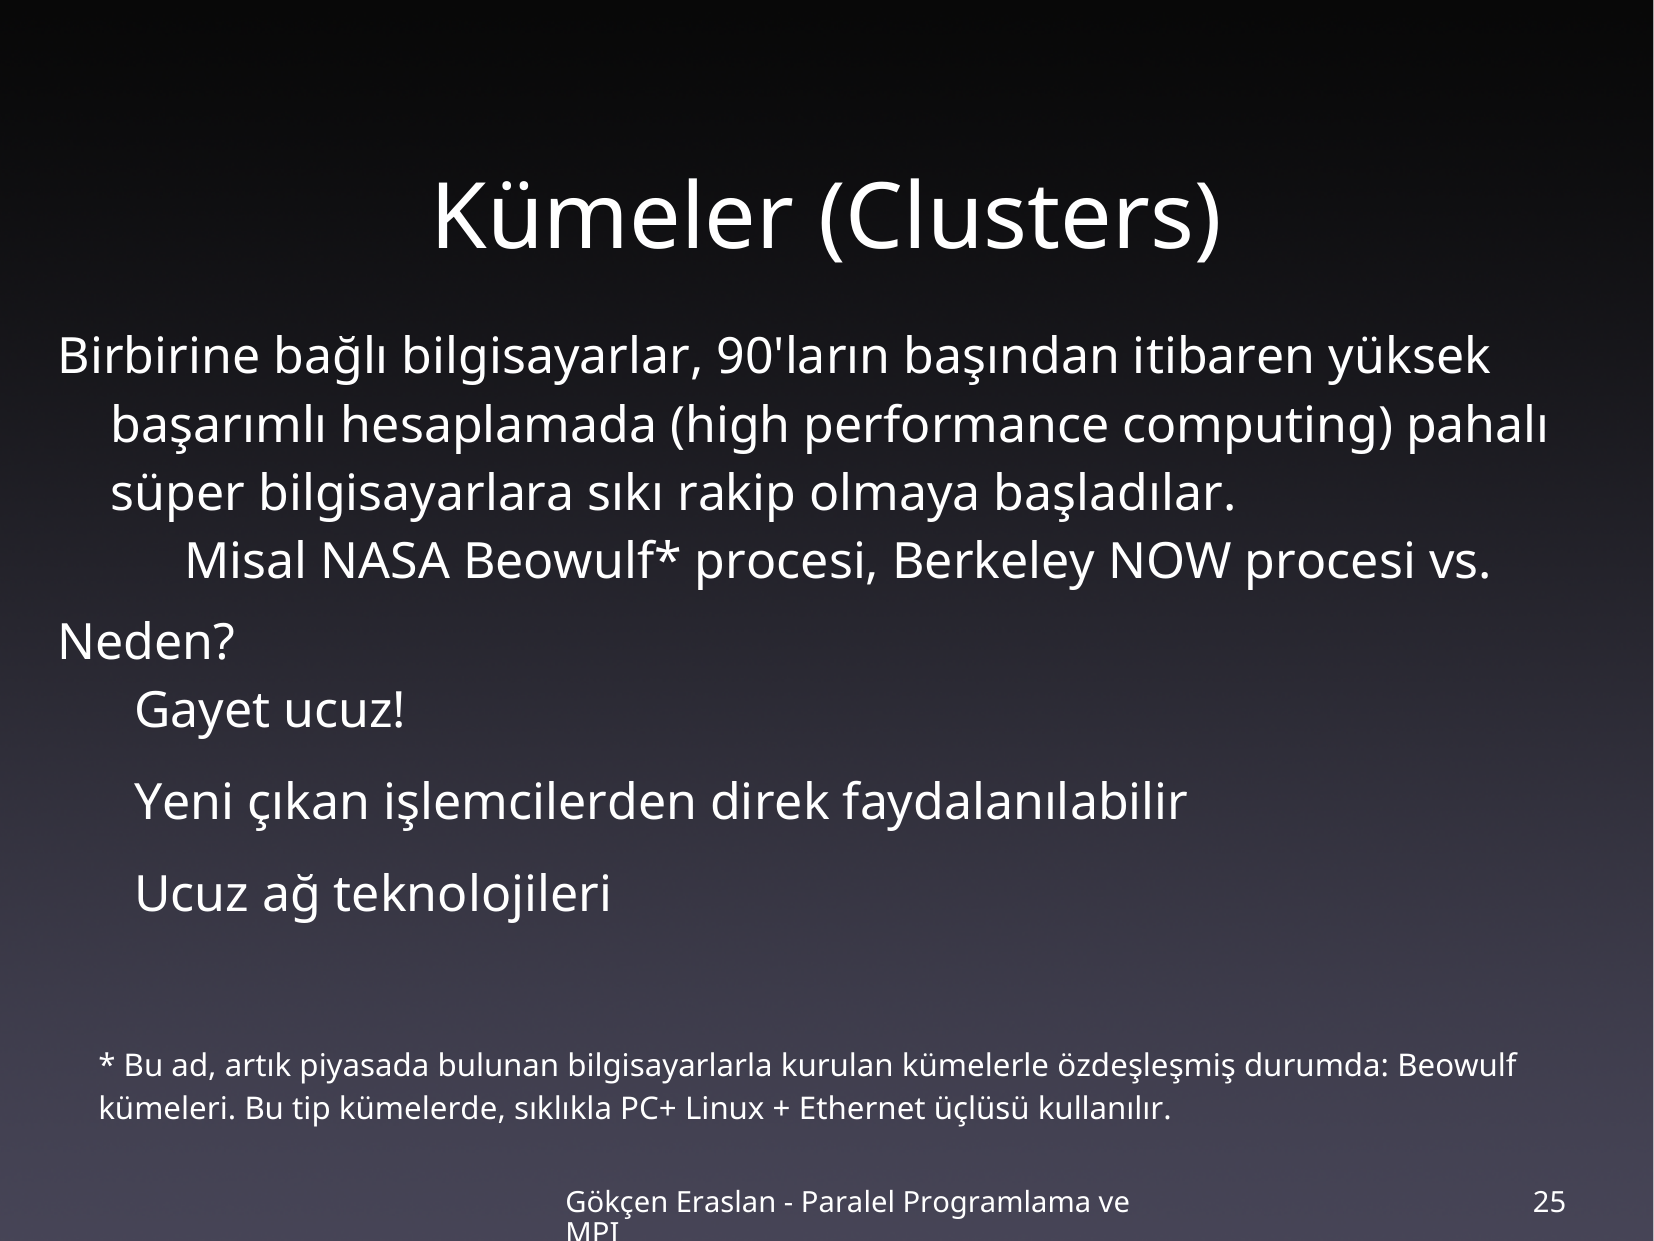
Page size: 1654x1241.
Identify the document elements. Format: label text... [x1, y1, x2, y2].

picture [0, 0, 1654, 1241]
picture [580, 1226, 586, 1241]
picture [596, 1224, 604, 1233]
text_box * Bu ad, artık piyasada bulunan bilgisayarlarla kurulan kümelerle özdeşleşmiş durumda: Beowulf kümeleri. Bu tip kümelerde, sıklıkla PC+ Linux + Ethernet üçlüsü kullanılır. [98, 1042, 1603, 1116]
title Kümeler (Clusters) [124, 105, 1530, 312]
list Birbirine bağlı bilgisayarlar, 90'ların başından itibaren yüksek başarımlı hesaplamada (high performance computing) pahalı süper bilgisayarlara sıkı rakip olmaya başladılar. Misal NASA Beowulf* procesi, Berkeley NOW procesi vs. Neden? Gayet ucuz! Yeni çıkan işlemcilerden direk faydalanılabilir Ucuz ağ teknolojileri [25, 312, 1626, 994]
picture [570, 1226, 576, 1241]
